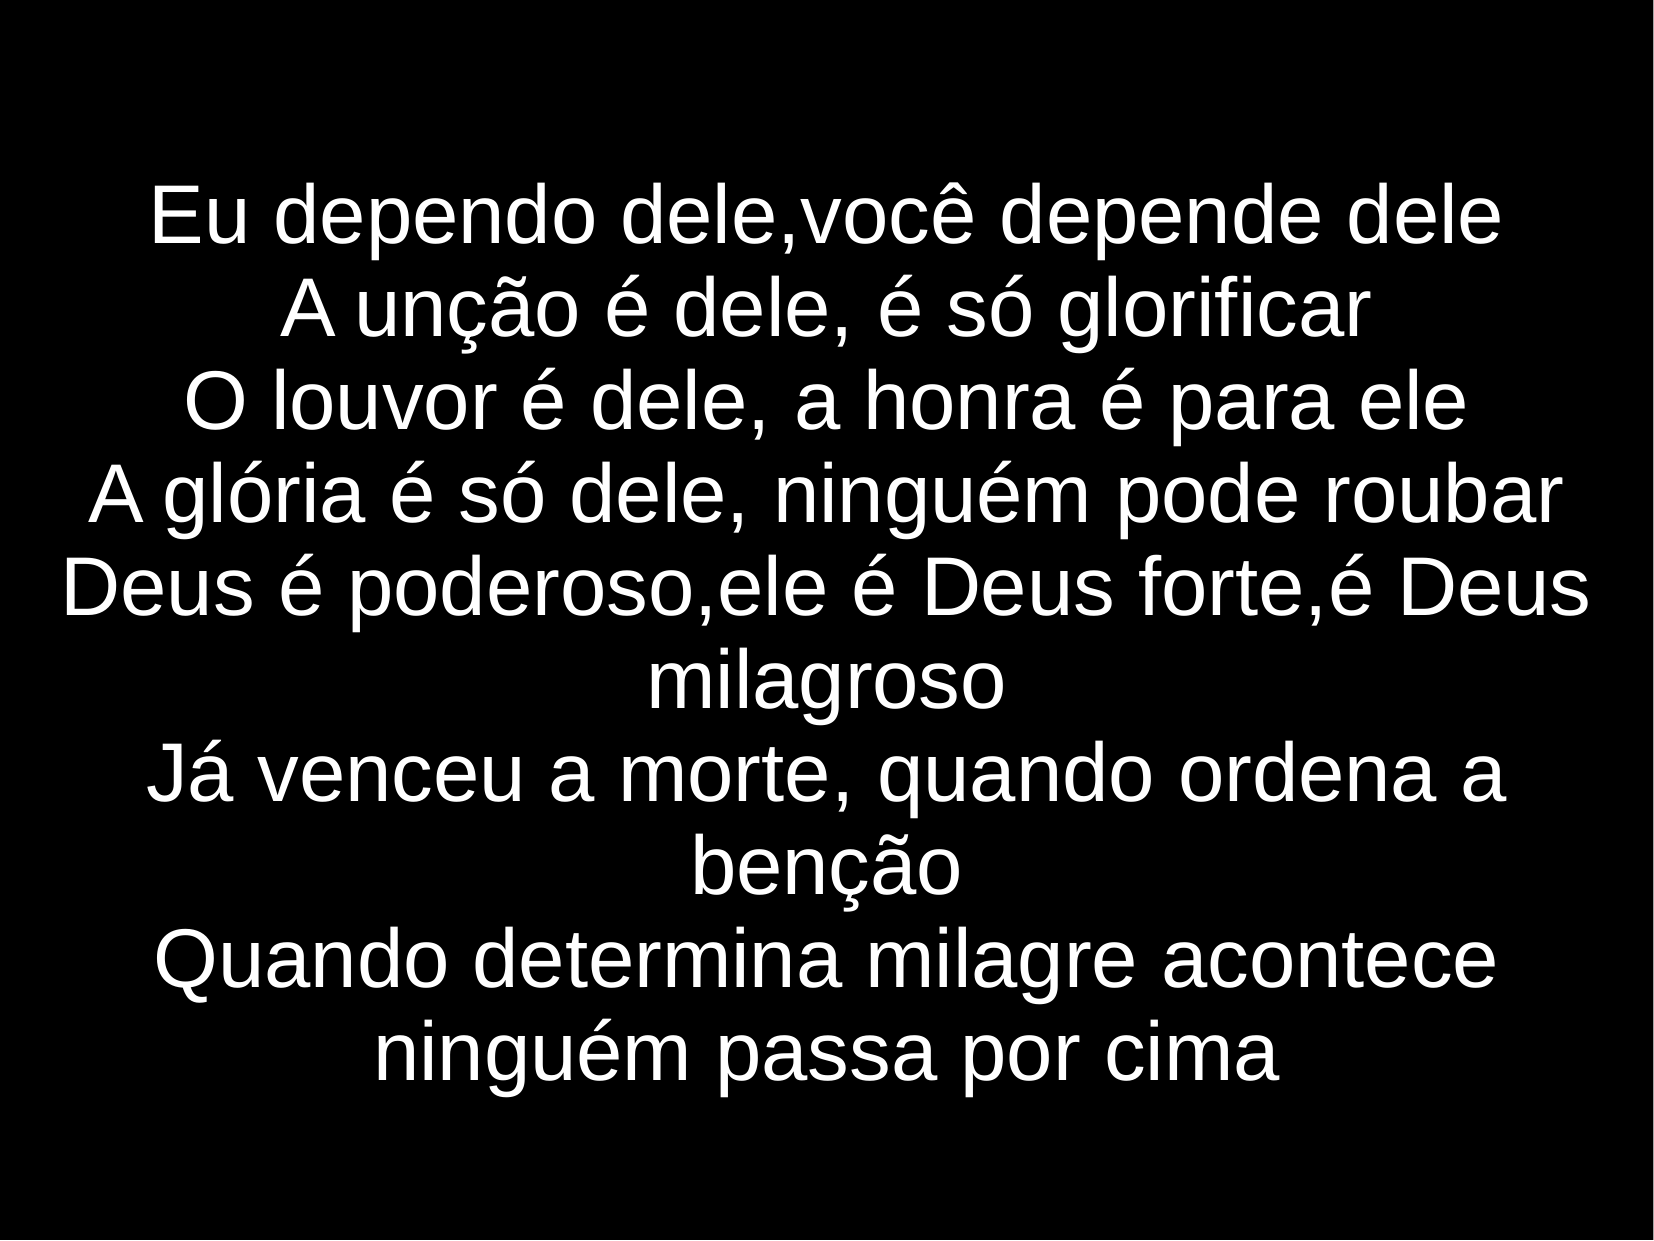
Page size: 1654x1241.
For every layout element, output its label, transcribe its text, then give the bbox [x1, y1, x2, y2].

subtitle Eu dependo dele,você depende dele A unção é dele, é só glorificar O louvor é dele, a honra é para ele A glória é só dele, ninguém pode roubar Deus é poderoso,ele é Deus forte,é Deus milagroso Já venceu a morte, quando ordena a benção Quando determina milagre acontece ninguém passa por cima [35, 49, 1619, 1217]
